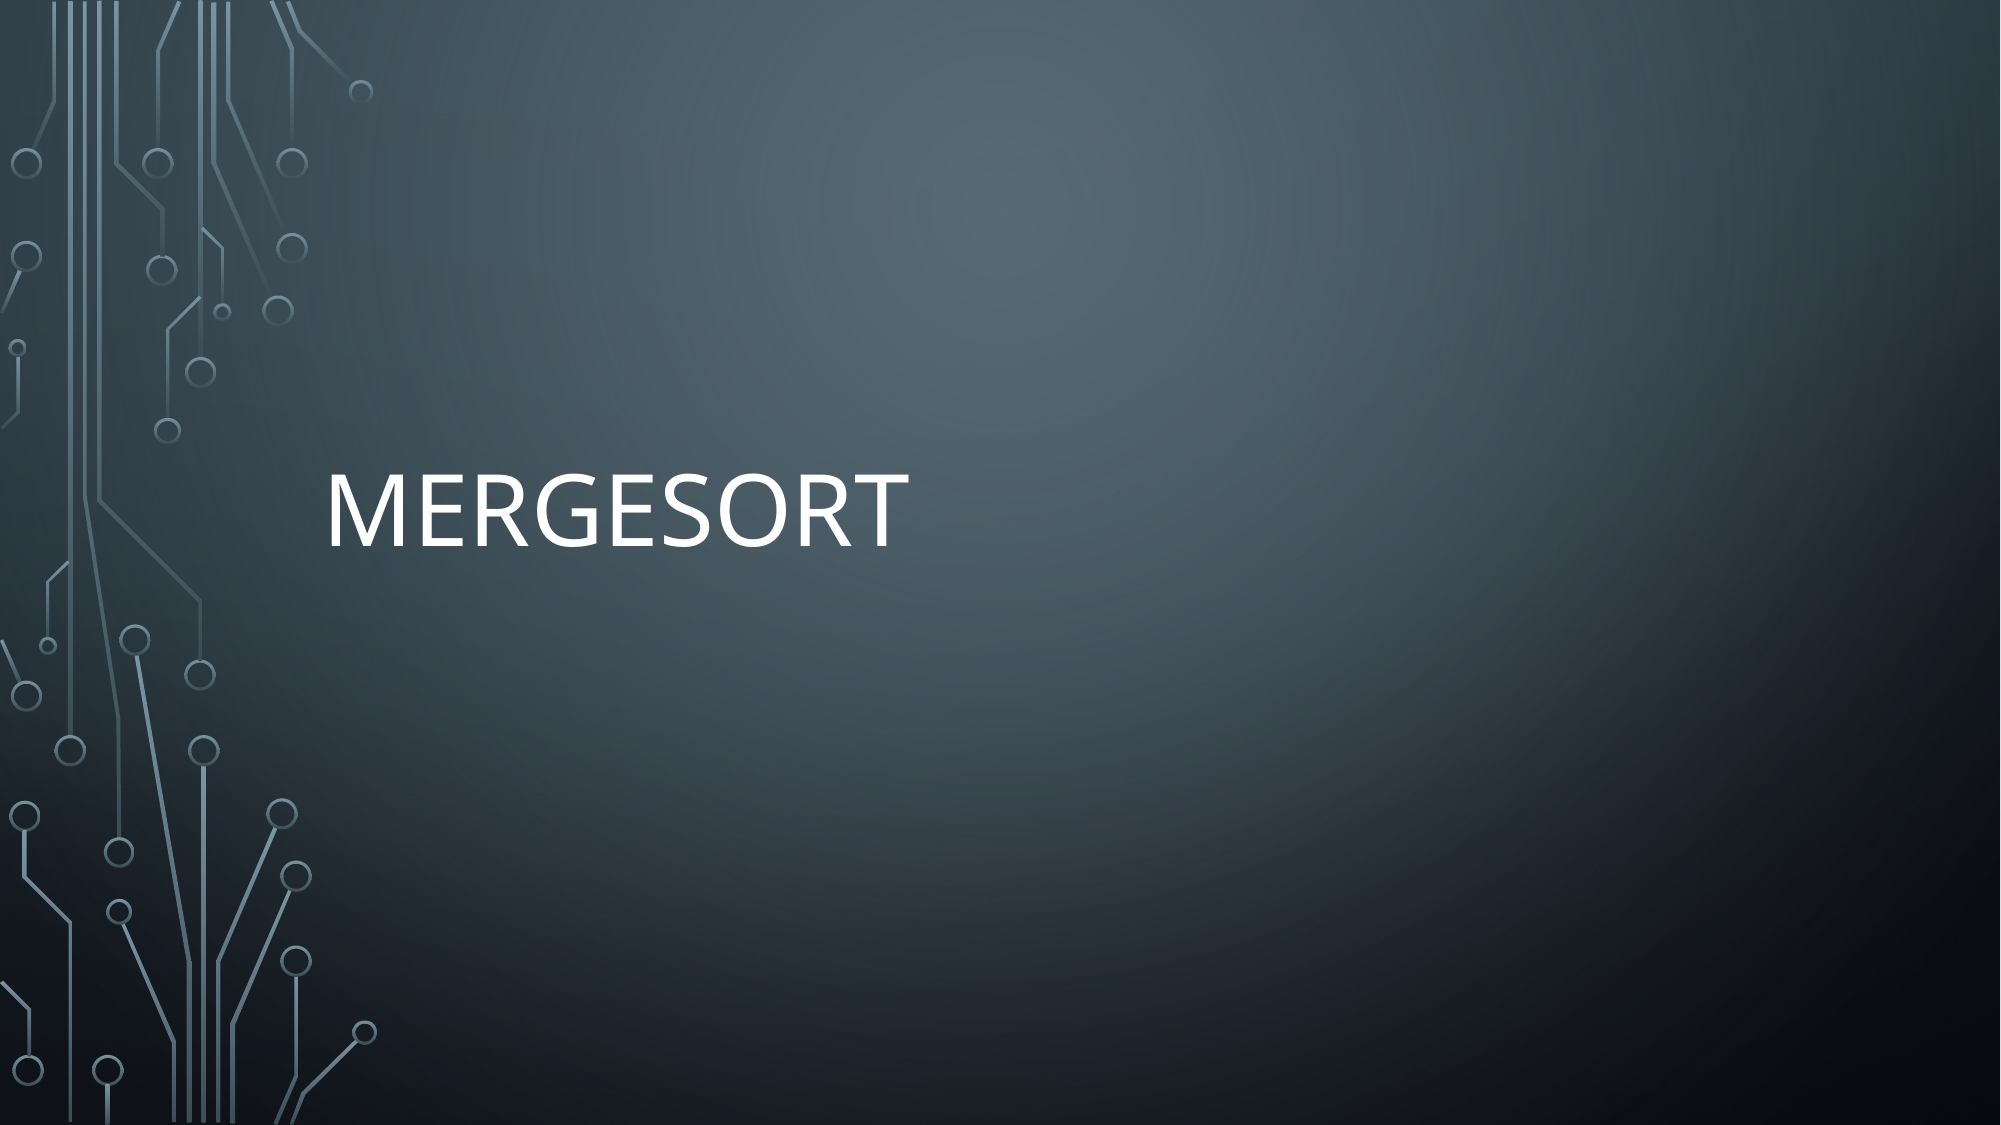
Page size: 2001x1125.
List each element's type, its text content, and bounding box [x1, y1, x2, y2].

title Mergesort [307, 184, 1750, 576]
